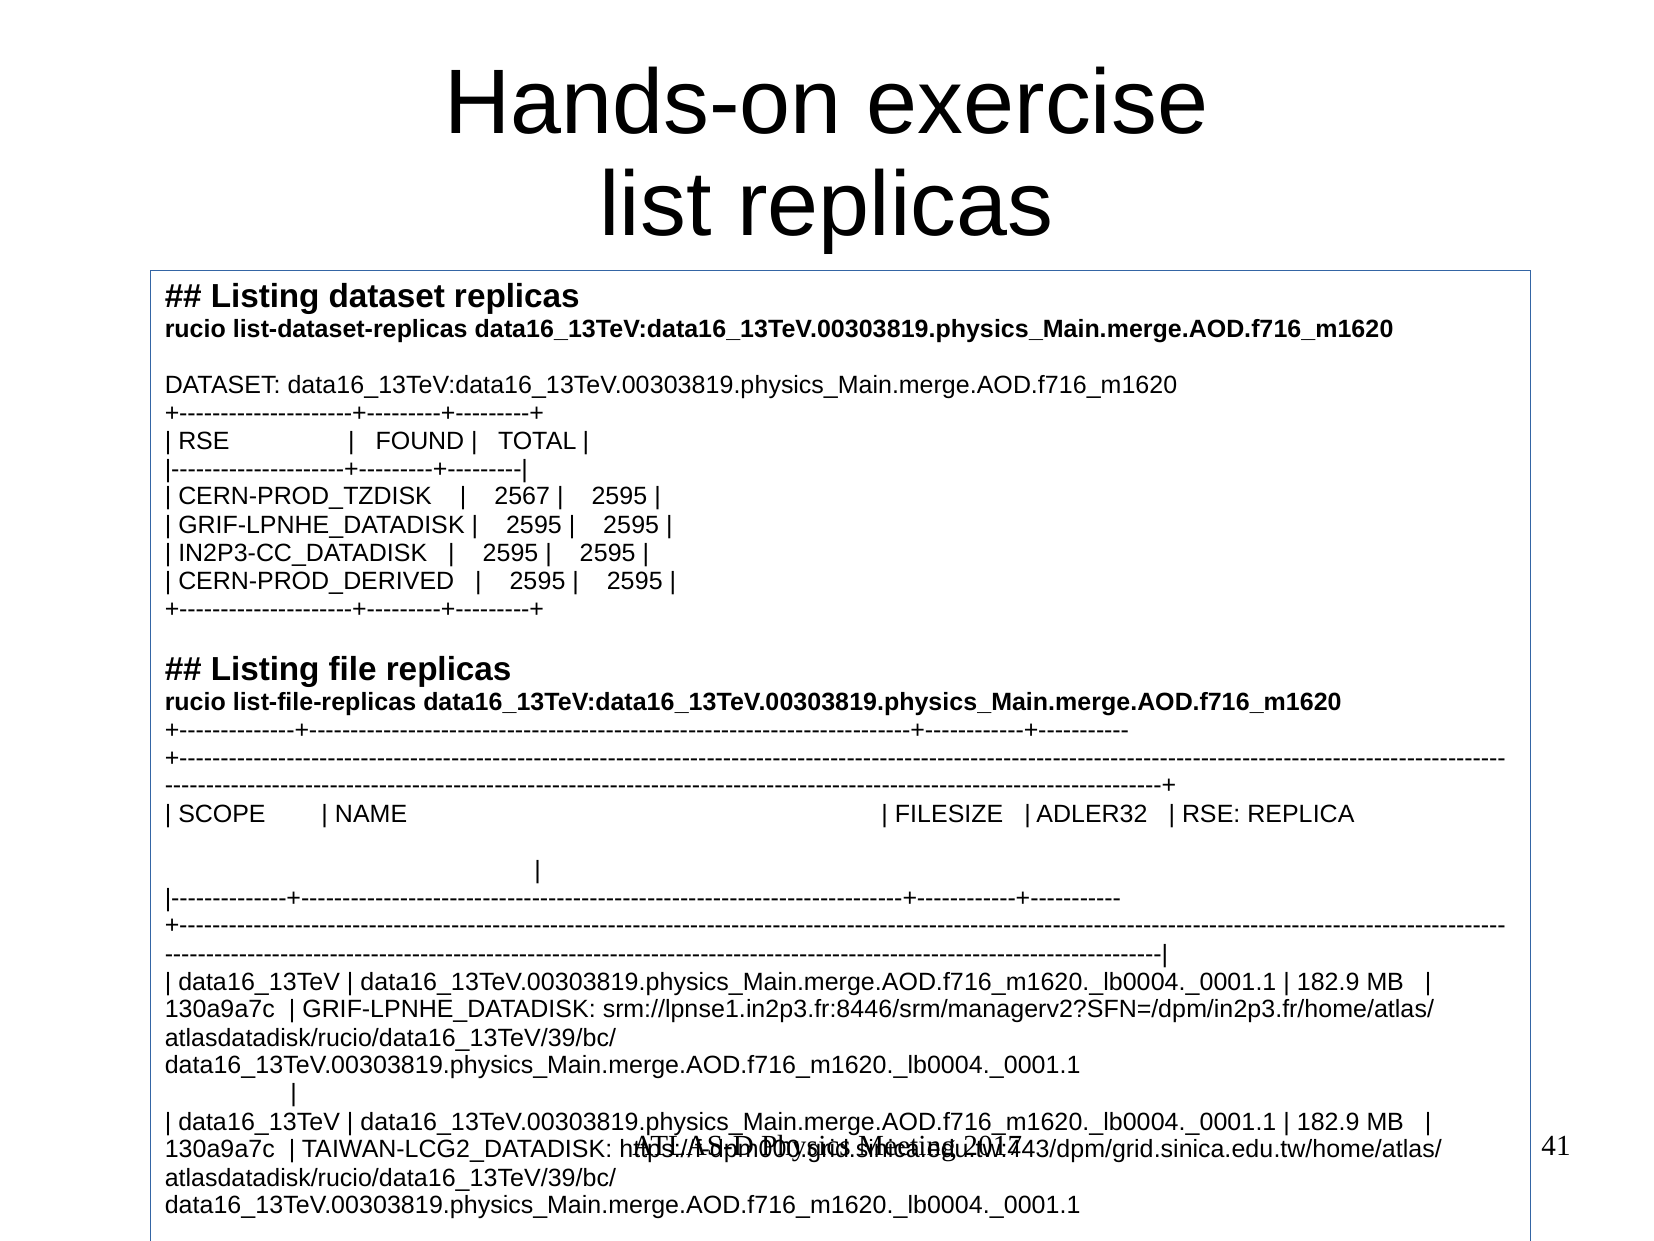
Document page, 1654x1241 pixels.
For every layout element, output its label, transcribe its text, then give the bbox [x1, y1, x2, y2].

text_box ## Listing dataset replicas rucio list-dataset-replicas data16_13TeV:data16_13TeV.00303819.physics_Main.merge.AOD.f716_m1620 DATASET: data16_13TeV:data16_13TeV.00303819.physics_Main.merge.AOD.f716_m1620 +---------------------+---------+---------+ | RSE | FOUND | TOTAL | |---------------------+---------+---------| | CERN-PROD_TZDISK | 2567 | 2595 | | GRIF-LPNHE_DATADISK | 2595 | 2595 | | IN2P3-CC_DATADISK | 2595 | 2595 | | CERN-PROD_DERIVED | 2595 | 2595 | +---------------------+---------+---------+ ## Listing file replicas rucio list-file-replicas data16_13TeV:data16_13TeV.00303819.physics_Main.merge.AOD.f716_m1620 +--------------+-------------------------------------------------------------------------+------------+-----------+------------------------------------------------------------------------------------------------------------------------------------------------------------------------------------------------------------------------------------------------------------------------------------------+ | SCOPE | NAME | FILESIZE | ADLER32 | RSE: REPLICA | |--------------+-------------------------------------------------------------------------+------------+-----------+------------------------------------------------------------------------------------------------------------------------------------------------------------------------------------------------------------------------------------------------------------------------------------------| | data16_13TeV | data16_13TeV.00303819.physics_Main.merge.AOD.f716_m1620._lb0004._0001.1 | 182.9 MB | 130a9a7c | GRIF-LPNHE_DATADISK: srm://lpnse1.in2p3.fr:8446/srm/managerv2?SFN=/dpm/in2p3.fr/home/atlas/atlasdatadisk/rucio/data16_13TeV/39/bc/data16_13TeV.00303819.physics_Main.merge.AOD.f716_m1620._lb0004._0001.1 | | data16_13TeV | data16_13TeV.00303819.physics_Main.merge.AOD.f716_m1620._lb0004._0001.1 | 182.9 MB | 130a9a7c | TAIWAN-LCG2_DATADISK: https://f-dpm000.grid.sinica.edu.tw:443/dpm/grid.sinica.edu.tw/home/atlas/atlasdatadisk/rucio/data16_13TeV/39/bc/data16_13TeV.00303819.physics_Main.merge.AOD.f716_m1620._lb0004._0001.1 [150, 270, 1531, 1216]
title Hands-on exercise list replicas [82, 49, 1571, 257]
